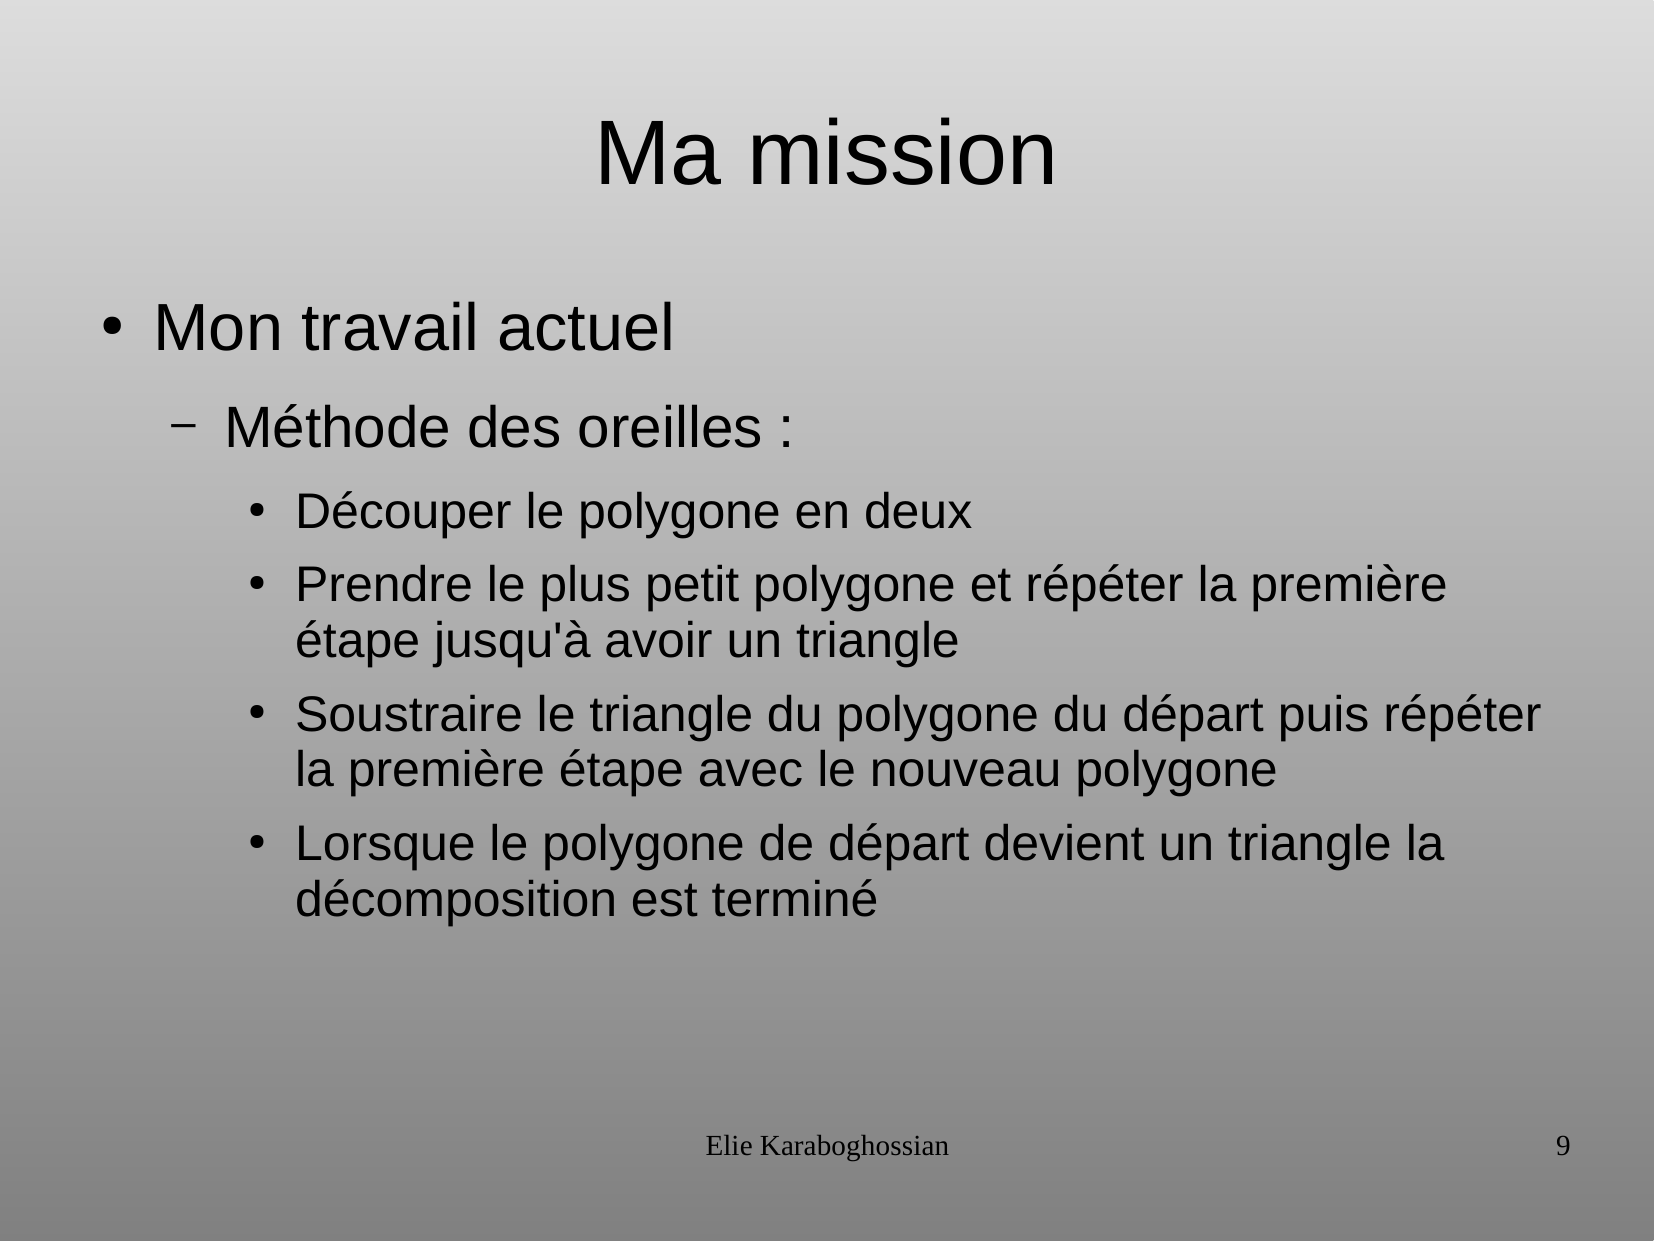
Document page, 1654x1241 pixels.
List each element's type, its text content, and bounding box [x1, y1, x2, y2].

list Mon travail actuel Méthode des oreilles : Découper le polygone en deux Prendre le plus petit polygone et répéter la première étape jusqu'à avoir un triangle Soustraire le triangle du polygone du départ puis répéter la première étape avec le nouveau polygone Lorsque le polygone de départ devient un triangle la décomposition est terminé [82, 290, 1571, 1109]
title Ma mission [82, 49, 1571, 257]
